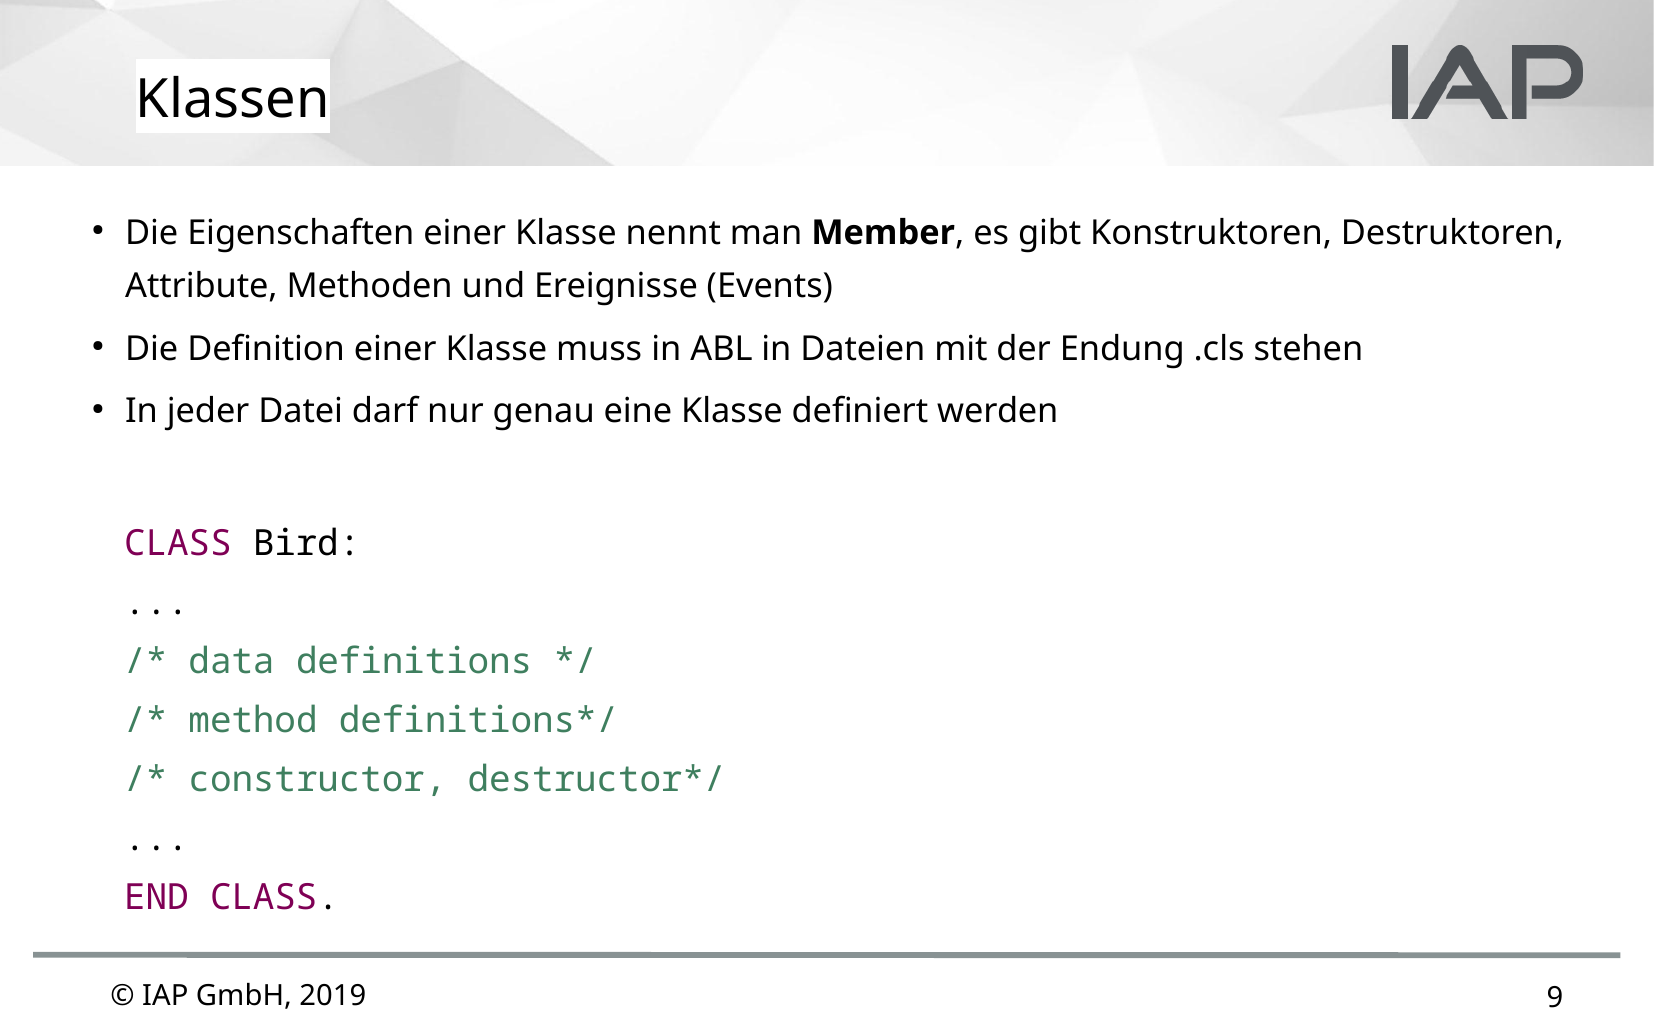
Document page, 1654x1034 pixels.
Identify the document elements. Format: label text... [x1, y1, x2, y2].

list Die Eigenschaften einer Klasse nennt man Member, es gibt Konstruktoren, Destruktoren, Attribute, Methoden und Ereignisse (Events) Die Definition einer Klasse muss in ABL in Dateien mit der Endung .cls stehen In jeder Datei darf nur genau eine Klasse definiert werden [76, 200, 1589, 438]
list CLASS Bird: ... /* data definitions */ /* method definitions*/ /* constructor, destructor*/ ... END CLASS. [124, 516, 1613, 922]
title Klassen [135, 41, 1264, 152]
picture [0, 0, 1654, 166]
